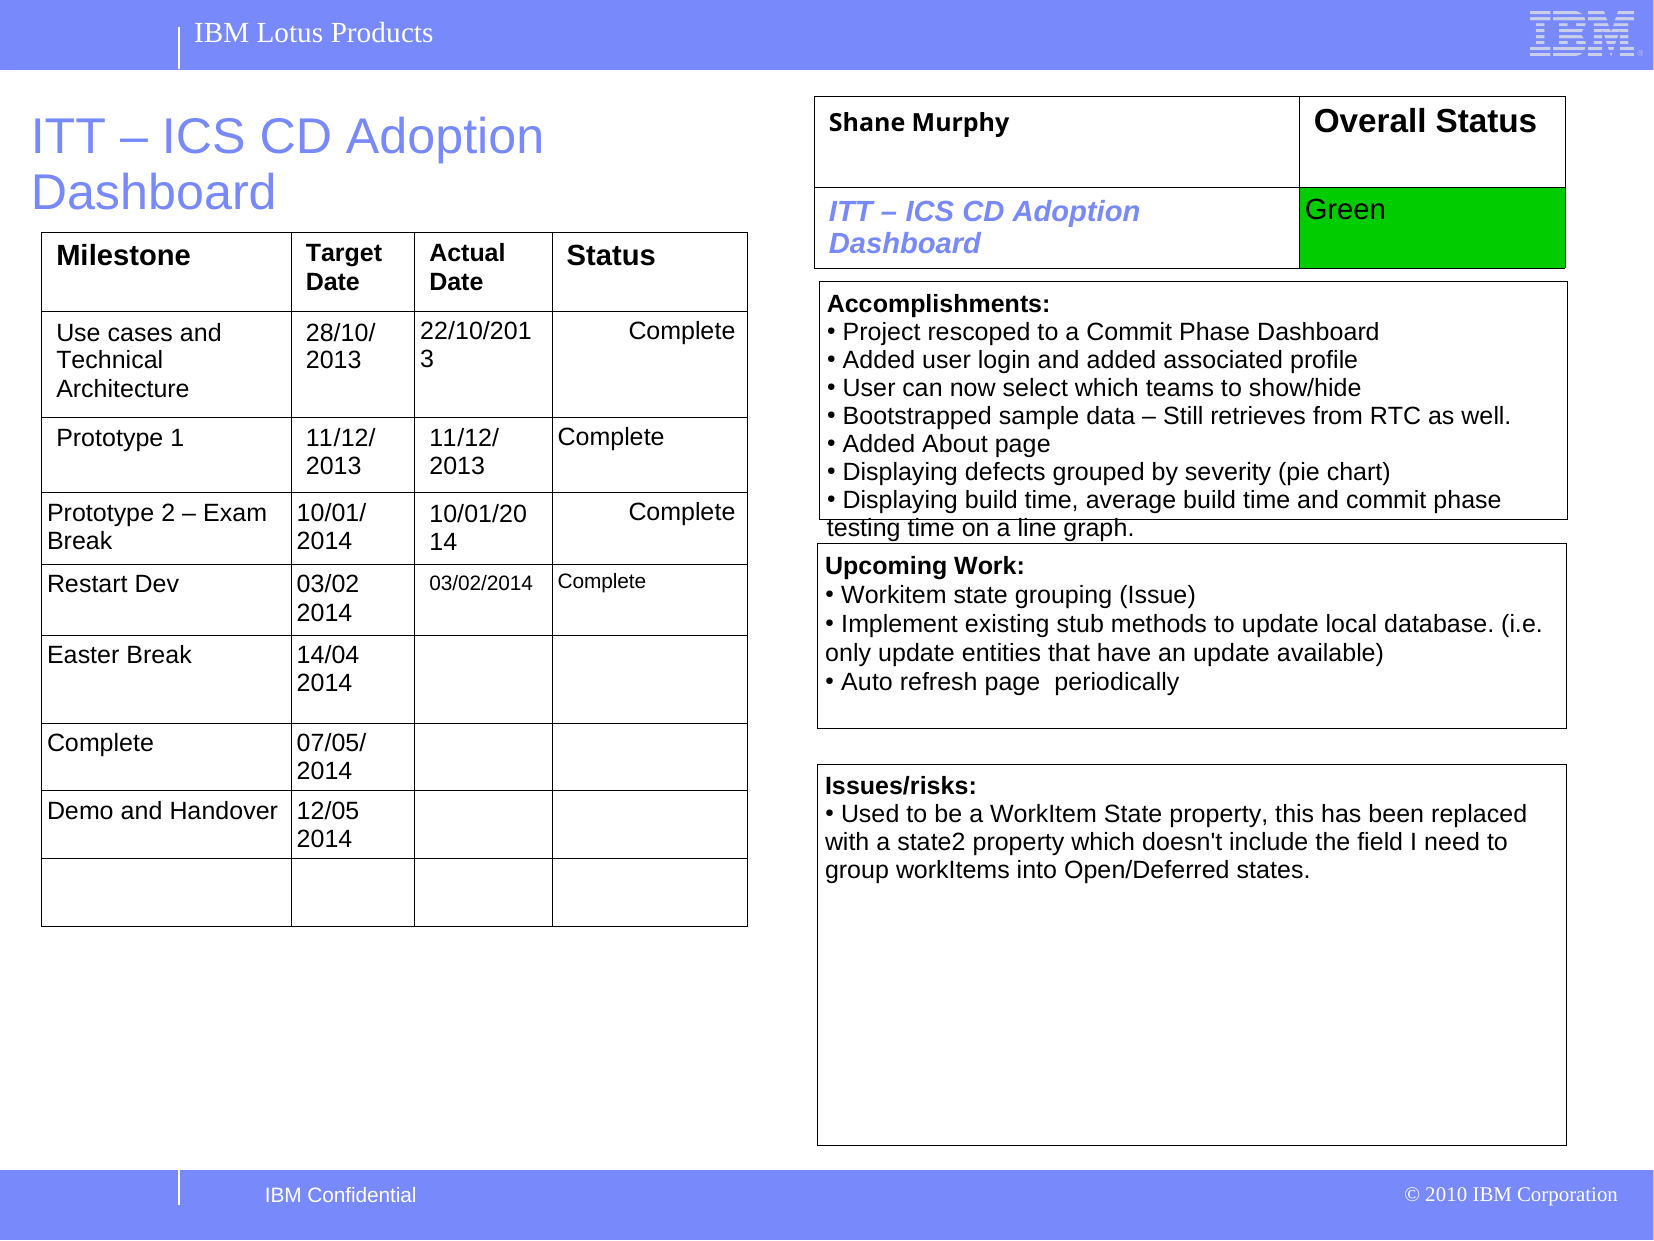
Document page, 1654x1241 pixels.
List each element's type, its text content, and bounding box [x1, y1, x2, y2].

table_cell [42, 859, 291, 926]
table_header Target Date [292, 233, 414, 311]
table_cell Use cases and Technical Architecture [42, 312, 291, 417]
table_cell Complete [553, 312, 747, 417]
table_cell ITT – ICS CD Adoption Dashboard [815, 188, 1299, 268]
table_cell 10/01/ 2014 [292, 493, 414, 564]
table_cell [415, 859, 552, 926]
table_header Actual Date [415, 233, 552, 311]
table_cell [415, 636, 552, 723]
text_box Upcoming Work: Workitem state grouping (Issue) Implement existing stub methods to update local database. (i.e. only update entities that have an update available) Auto refresh page periodically [817, 543, 1567, 729]
table_cell Prototype 2 – Exam Break [42, 493, 291, 564]
table_cell Complete [42, 724, 291, 790]
table_cell [553, 724, 747, 790]
table_cell 07/05/ 2014 [292, 724, 414, 790]
table_header Overall Status [1300, 97, 1565, 187]
table_cell 03/02/2014 [415, 565, 552, 635]
table_cell [553, 791, 747, 858]
table_cell Easter Break [42, 636, 291, 723]
table_cell Demo and Handover [42, 791, 291, 858]
table_cell [553, 859, 747, 926]
table_cell 22/10/2013 [415, 312, 552, 417]
table_cell 10/01/2014 [415, 493, 552, 564]
table_cell 11/12/ 2013 [415, 418, 552, 492]
text_box Accomplishments: Project rescoped to a Commit Phase Dashboard Added user login and added associated profile User can now select which teams to show/hide Bootstrapped sample data – Still retrieves from RTC as well. Added About page Displaying defects grouped by severity (pie chart) Displaying build time, average build time and commit phase testing time on a line graph. [819, 281, 1568, 520]
table_cell 28/10/ 2013 [292, 312, 414, 417]
table_cell [415, 791, 552, 858]
table_cell Complete [553, 565, 747, 635]
table_header Status [553, 233, 747, 311]
table_cell Complete [553, 493, 747, 564]
table_cell Restart Dev [42, 565, 291, 635]
text_box ITT – ICS CD Adoption Dashboard [15, 100, 750, 151]
table_header Milestone [42, 233, 291, 311]
table_cell Complete [553, 418, 747, 492]
table_cell [292, 859, 414, 926]
table_cell 12/05 2014 [292, 791, 414, 858]
table_cell [415, 724, 552, 790]
table_cell [553, 636, 747, 723]
picture [1530, 11, 1643, 56]
table_cell Green [1300, 188, 1565, 268]
table_cell 03/02 2014 [292, 565, 414, 635]
table_cell Prototype 1 [42, 418, 291, 492]
table_cell 11/12/ 2013 [292, 418, 414, 492]
table_cell 14/04 2014 [292, 636, 414, 723]
text_box Issues/risks: Used to be a WorkItem State property, this has been replaced with a state2 property which doesn't include the field I need to group workItems into Open/Deferred states. [817, 764, 1567, 1146]
table_header Shane Murphy [815, 97, 1299, 187]
